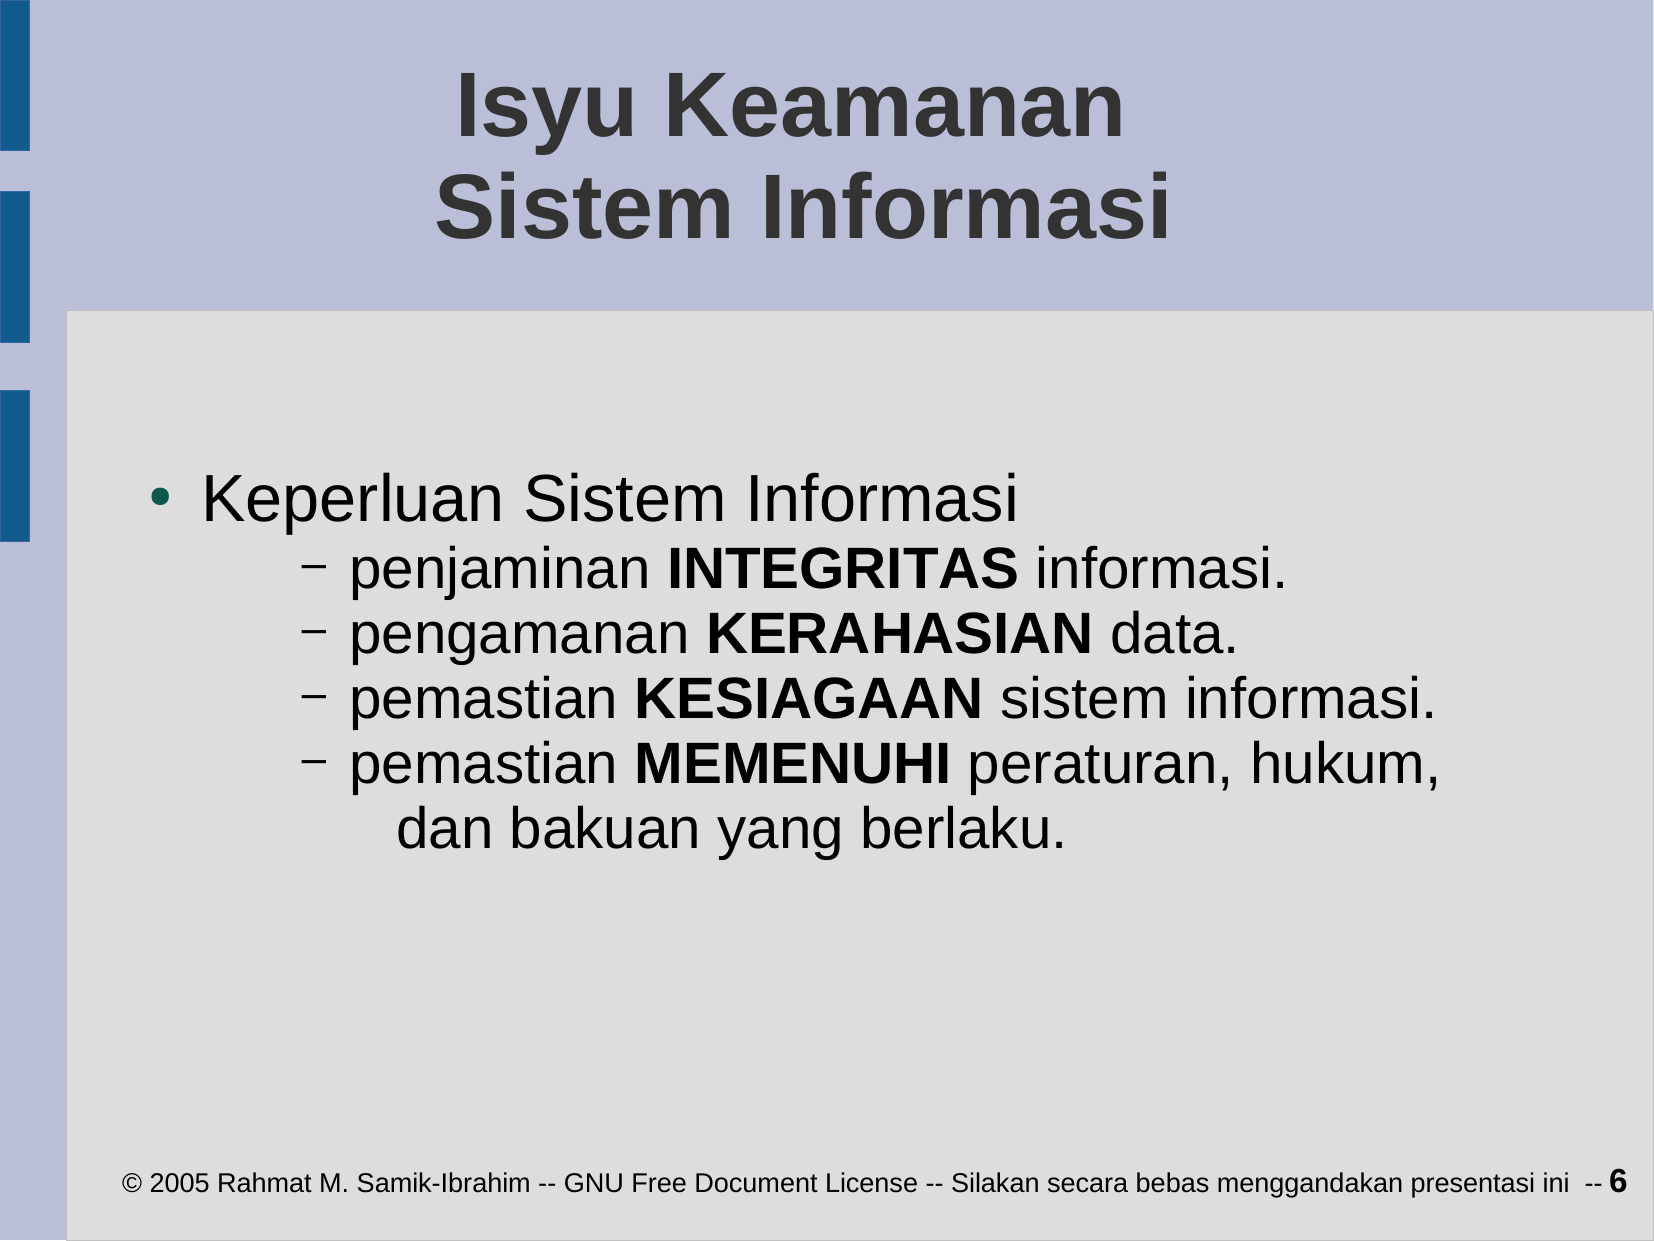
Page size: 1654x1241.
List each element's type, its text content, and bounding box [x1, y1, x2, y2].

list Keperluan Sistem Informasi penjaminan INTEGRITAS informasi. pengamanan KERAHASIAN data. pemastian KESIAGAAN sistem informasi. pemastian MEMENUHI peraturan, hukum, dan bakuan yang berlaku. [112, 461, 1525, 996]
title Isyu Keamanan Sistem Informasi [98, 52, 1511, 260]
